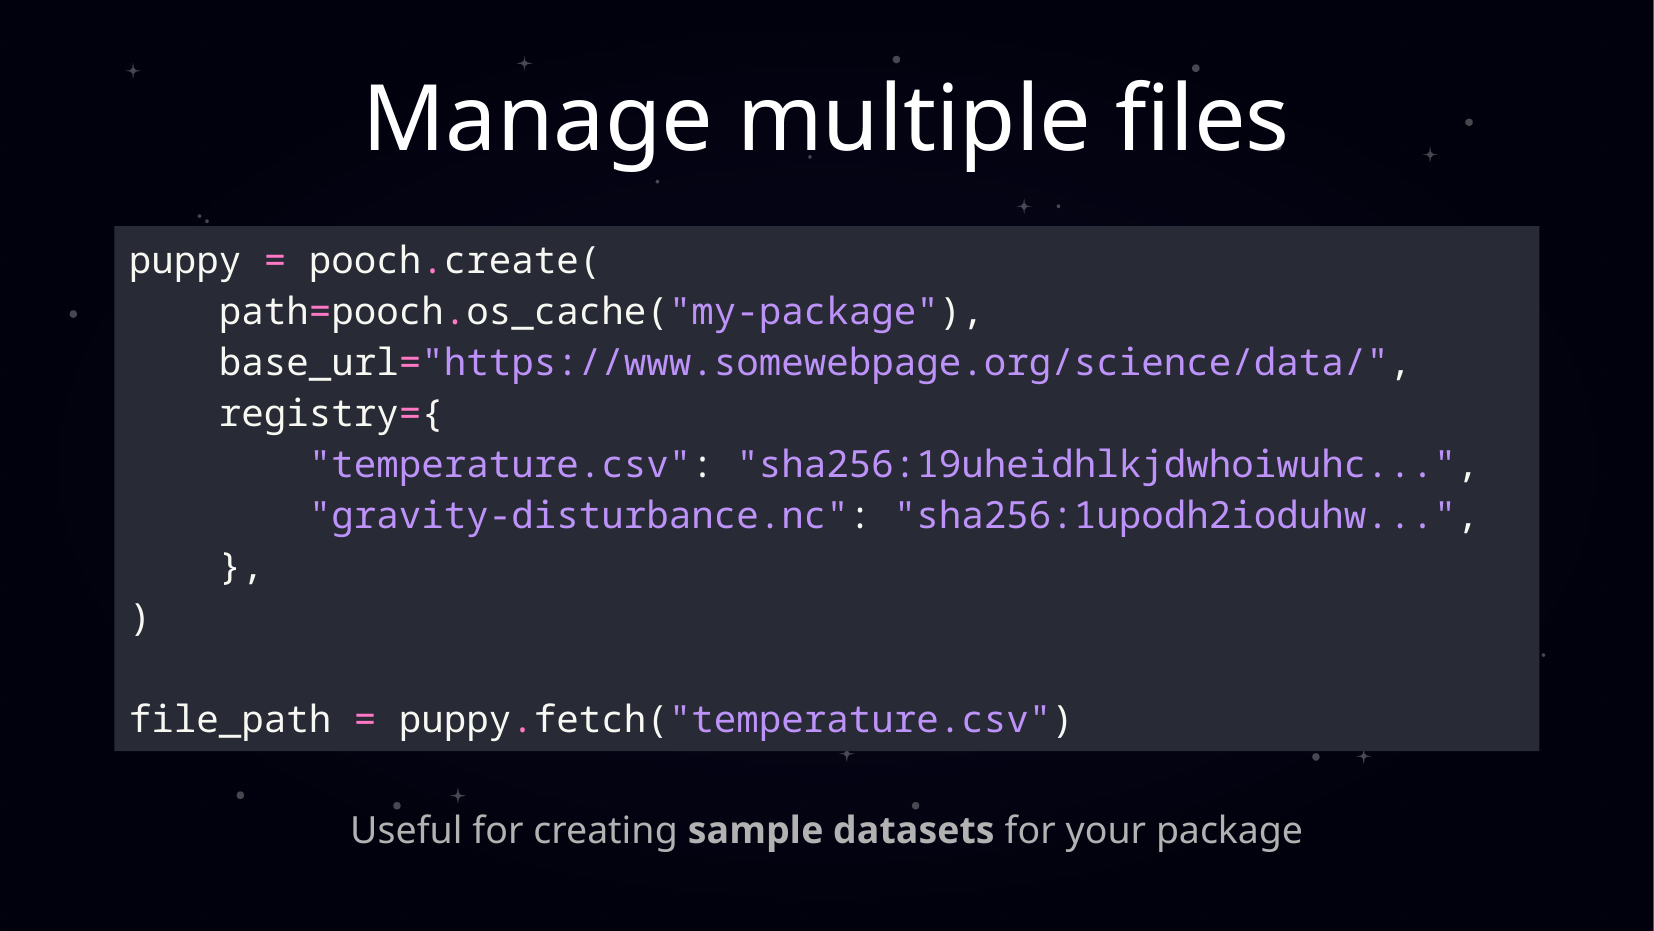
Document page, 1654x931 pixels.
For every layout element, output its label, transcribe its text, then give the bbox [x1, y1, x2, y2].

title Manage multiple files [82, 37, 1571, 193]
text_box puppy = pooch.create( path=pooch.os_cache("my-package"), base_url="https://www.somewebpage.org/science/data/", registry={ "temperature.csv": "sha256:19uheidhlkjdwhoiwuhc...", "gravity-disturbance.nc": "sha256:1upodh2ioduhw...", }, ) file_path = puppy.fetch("temperature.csv") [114, 226, 1540, 751]
title Useful for creating sample datasets for your package [82, 751, 1571, 907]
picture [0, 0, 1654, 931]
